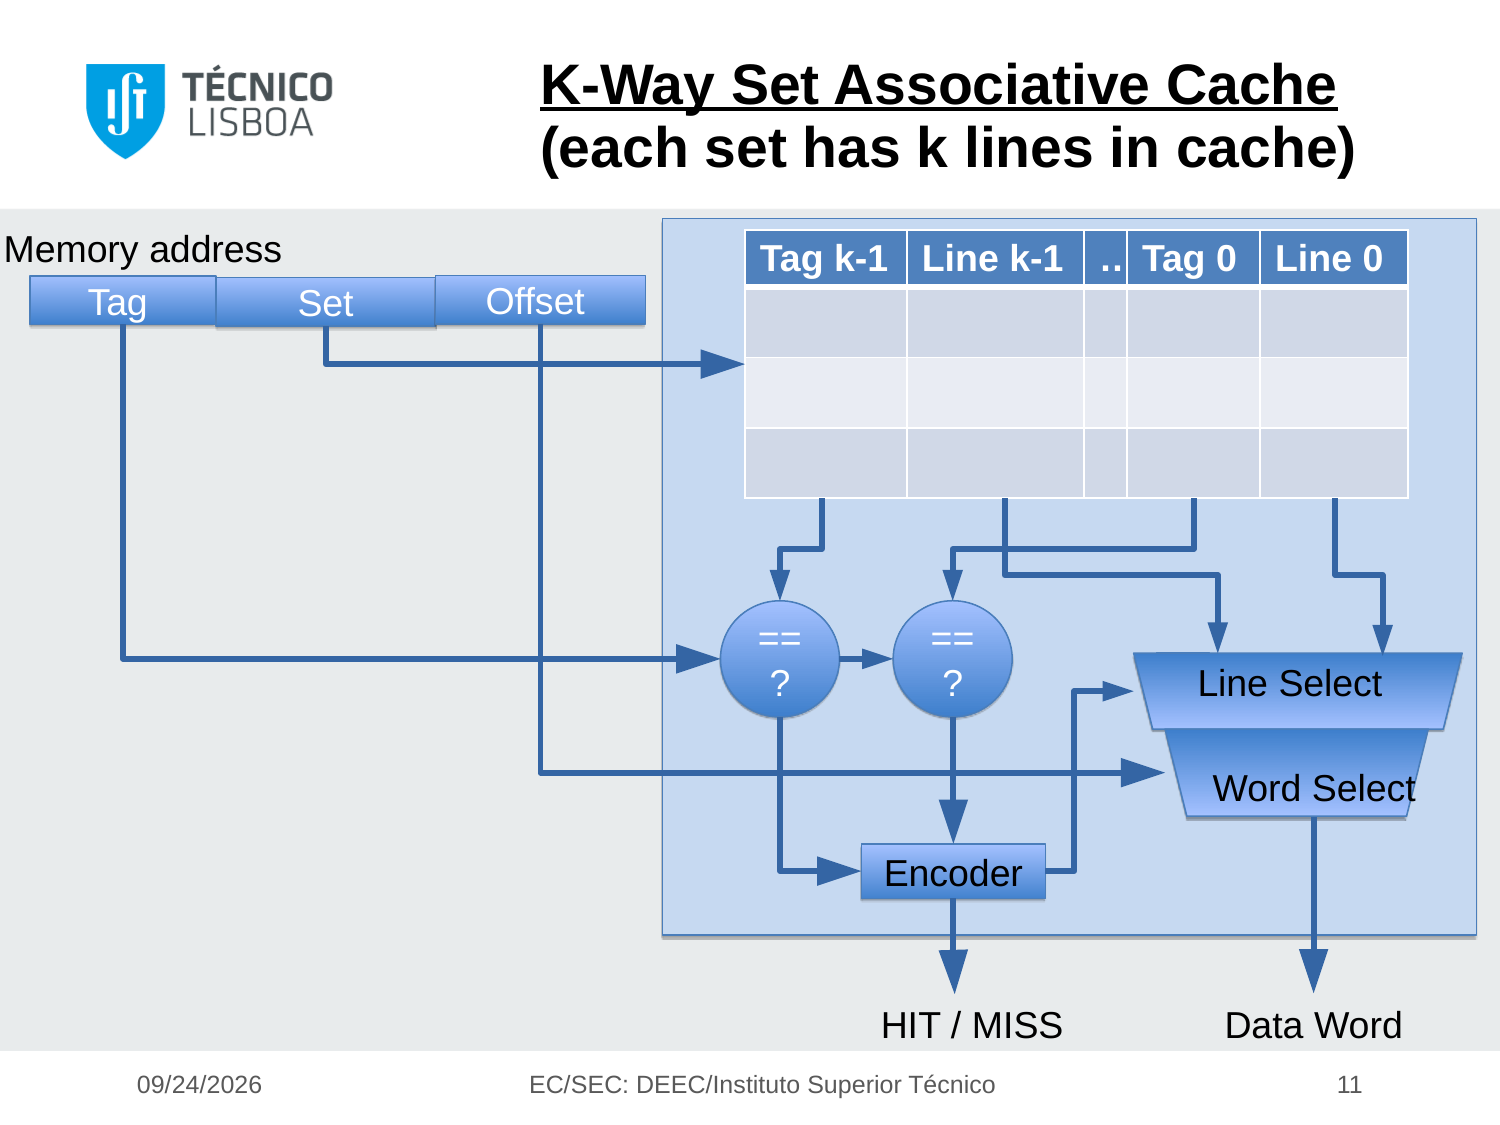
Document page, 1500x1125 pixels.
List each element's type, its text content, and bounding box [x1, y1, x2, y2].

table_header Tag k-1 [746, 231, 906, 284]
table_cell [1261, 290, 1407, 357]
table_cell [908, 429, 1083, 497]
text_box [662, 776, 950, 935]
table_header … [1085, 231, 1126, 284]
text_box [783, 776, 952, 870]
table_cell [1085, 290, 1126, 357]
text_box Set [215, 277, 436, 327]
text_box [662, 365, 819, 658]
picture [543, 367, 662, 656]
footer EC/SEC: DEEC/Instituto Superior Técnico [512, 1058, 1021, 1109]
text_box [781, 499, 1002, 658]
text_box Offset [435, 275, 646, 324]
text_box [954, 776, 1071, 868]
slide_number <number> [1077, 1058, 1378, 1109]
table_cell [746, 429, 906, 497]
table_header Line 0 [1261, 231, 1407, 284]
table_cell [908, 358, 1083, 427]
title K-Way Set Associative Cache (each set has k lines in cache) [525, 45, 1500, 188]
text_box Tag [29, 278, 215, 325]
text_box ==? [720, 600, 840, 717]
text_box ==? [893, 600, 1013, 717]
table_cell [908, 290, 1083, 357]
table_cell [1128, 290, 1259, 357]
table_cell [746, 290, 906, 357]
text_box [1008, 499, 1191, 546]
table_header Line k-1 [908, 231, 1083, 284]
text_box [662, 218, 1477, 935]
text_box [662, 660, 777, 770]
picture [126, 325, 538, 656]
table_cell [1128, 358, 1259, 427]
text_box Word Select [1197, 760, 1431, 817]
slide_number 12/17/2020 [121, 1058, 425, 1109]
picture [543, 662, 662, 770]
table_header Tag 0 [1128, 231, 1259, 284]
picture [0, 0, 1500, 1125]
text_box Data Word [1209, 993, 1418, 1054]
table_cell [1261, 358, 1407, 427]
picture [329, 324, 538, 361]
table_cell [1085, 429, 1126, 497]
text_box Memory address [0, 217, 298, 278]
table_cell [1261, 429, 1407, 497]
table_cell [1128, 429, 1259, 497]
text_box [783, 660, 950, 770]
text_box Line Select [1182, 655, 1398, 712]
table_cell [1085, 358, 1126, 427]
text_box HIT / MISS [866, 994, 1079, 1054]
text_box Encoder [861, 843, 1046, 899]
table_cell [746, 358, 906, 427]
